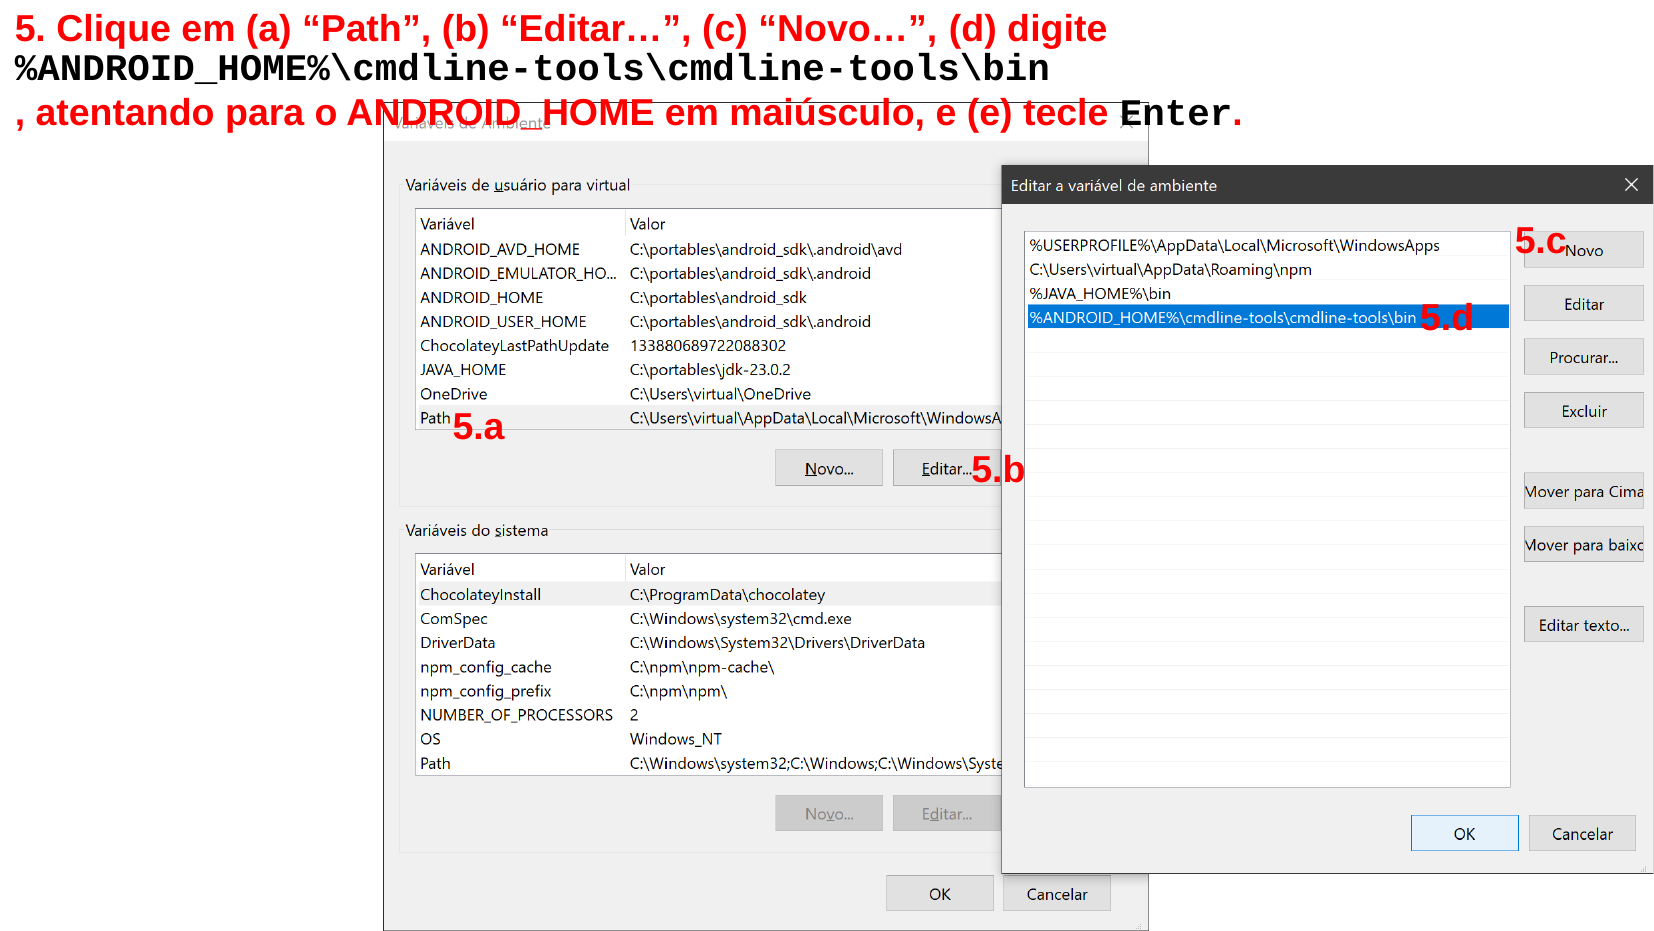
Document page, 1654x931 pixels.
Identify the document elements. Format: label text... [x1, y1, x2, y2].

text_box 5.d [1405, 289, 1490, 347]
text_box 5.c [1500, 212, 1582, 270]
text_box 5. Clique em (a) “Path”, (b) “Editar…”, (c) “Novo…”, (d) digite %ANDROID_HOME%\cmdline-tools\cmdline-tools\bin , atentando para o ANDROID_HOME em maiúsculo, e (e) tecle Enter. [0, 0, 1654, 145]
picture [383, 145, 1654, 931]
text_box 5.a [437, 397, 520, 455]
text_box 5.b [956, 441, 1041, 498]
